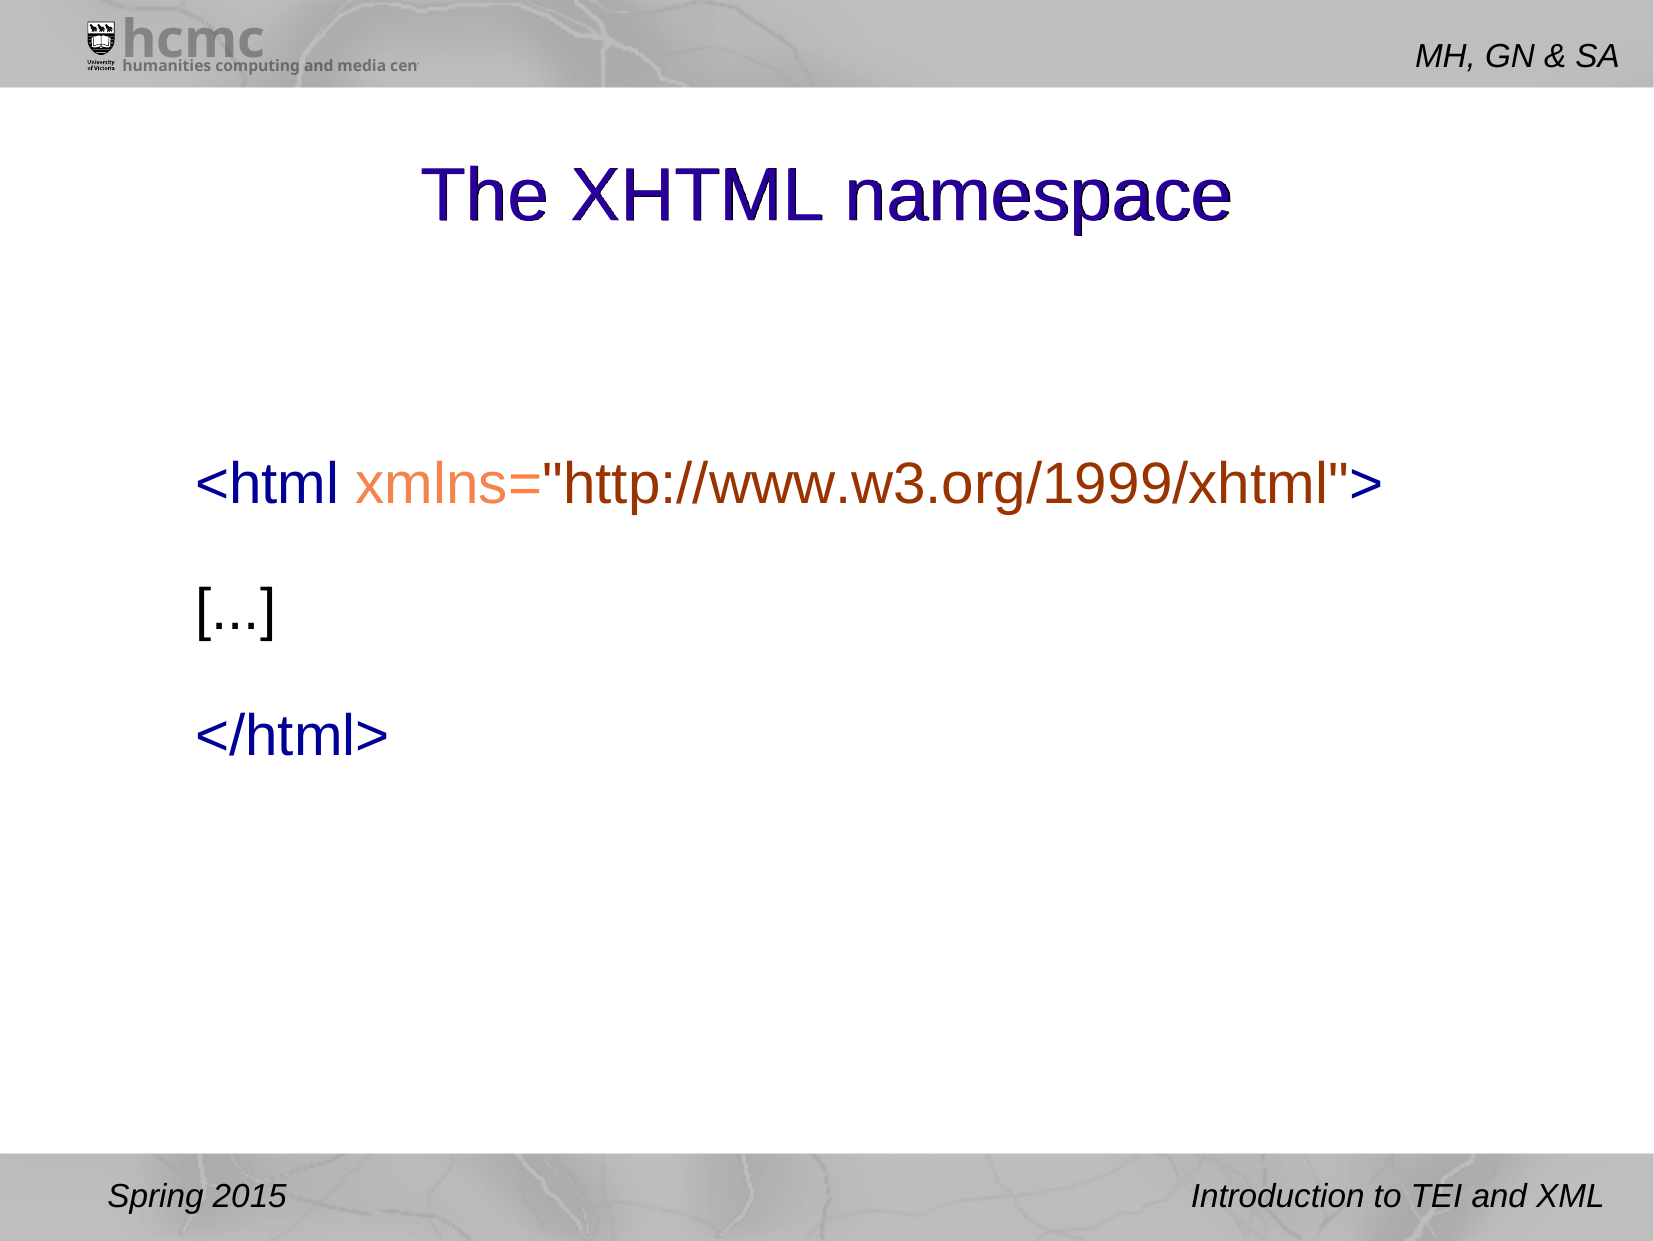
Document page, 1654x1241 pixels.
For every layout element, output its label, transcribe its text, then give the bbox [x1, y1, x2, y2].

list <html xmlns="http://www.w3.org/1999/xhtml"> [...] </html> [147, 325, 1506, 1045]
title The XHTML namespace [118, 90, 1536, 298]
picture [0, 0, 1654, 1241]
